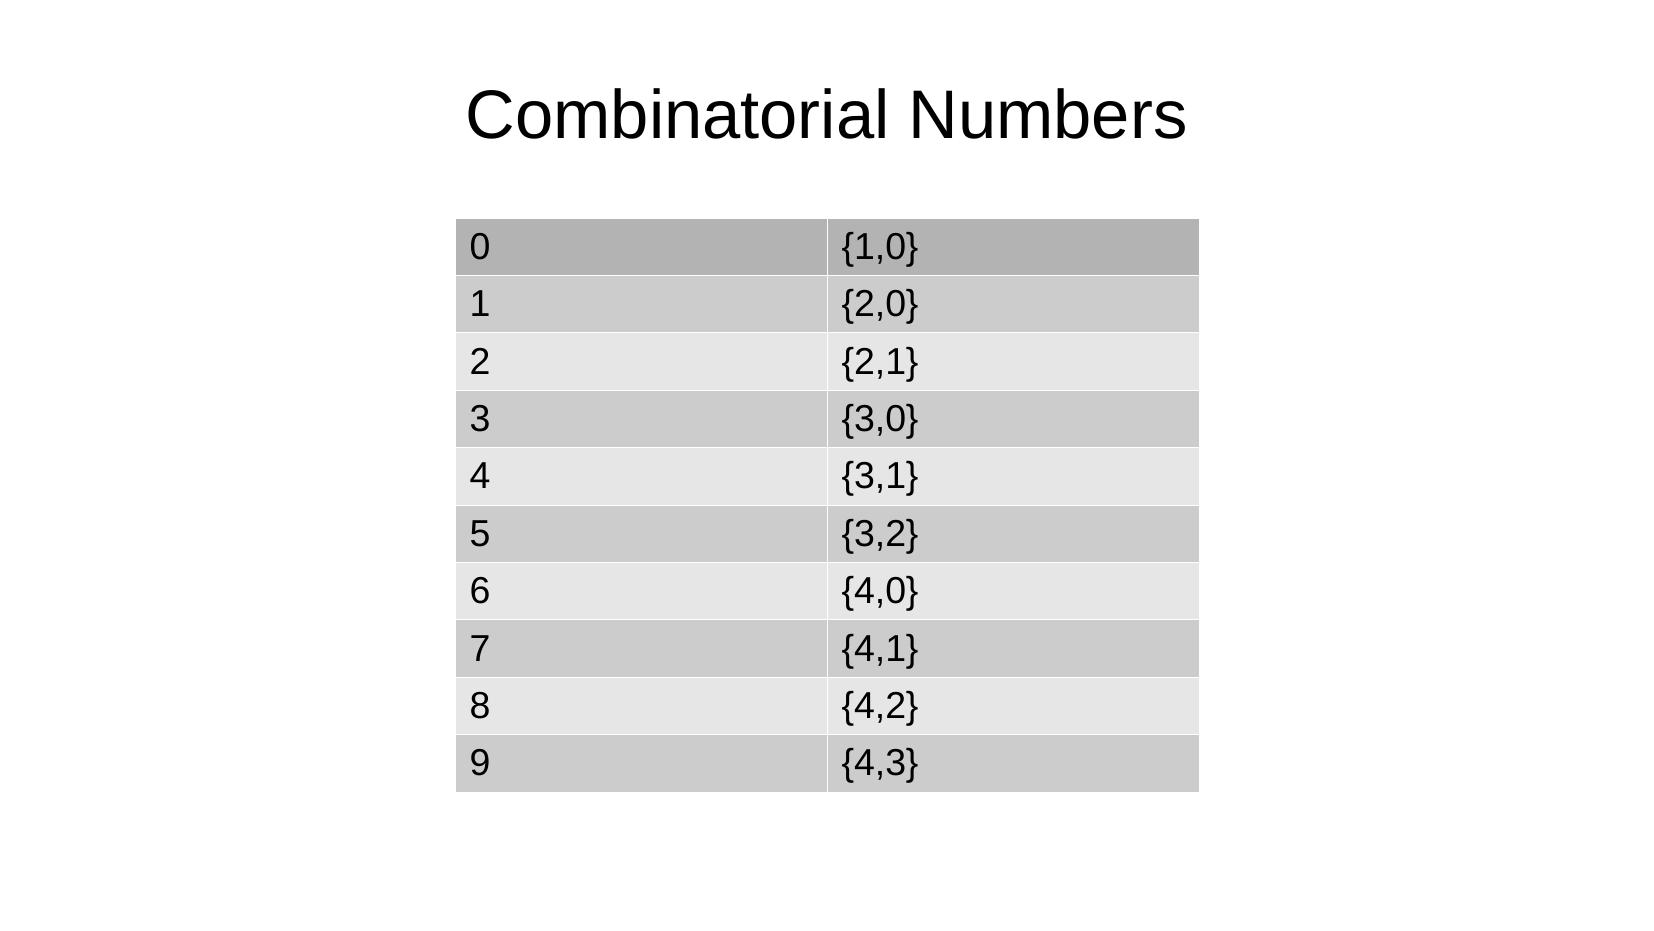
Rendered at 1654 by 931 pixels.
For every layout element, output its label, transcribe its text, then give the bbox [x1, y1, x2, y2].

table_cell {3,0} [828, 391, 1199, 447]
table_cell 2 [456, 333, 827, 390]
table_cell {4,0} [828, 563, 1199, 619]
table_cell {4,3} [828, 735, 1199, 792]
table_cell {3,1} [828, 448, 1199, 505]
table_cell 5 [456, 506, 827, 562]
table_cell 3 [456, 391, 827, 447]
table_cell 1 [456, 276, 827, 332]
table_cell {2,1} [828, 333, 1199, 390]
title Combinatorial Numbers [82, 37, 1571, 193]
table_cell {3,2} [828, 506, 1199, 562]
table_cell {2,0} [828, 276, 1199, 332]
table_cell 9 [456, 735, 827, 792]
table_header 0 [456, 219, 827, 275]
table_header {1,0} [828, 219, 1199, 275]
table_cell {4,1} [828, 620, 1199, 677]
table_cell {4,2} [828, 678, 1199, 734]
table_cell 7 [456, 620, 827, 677]
table_cell 8 [456, 678, 827, 734]
table_cell 4 [456, 448, 827, 505]
table_cell 6 [456, 563, 827, 619]
